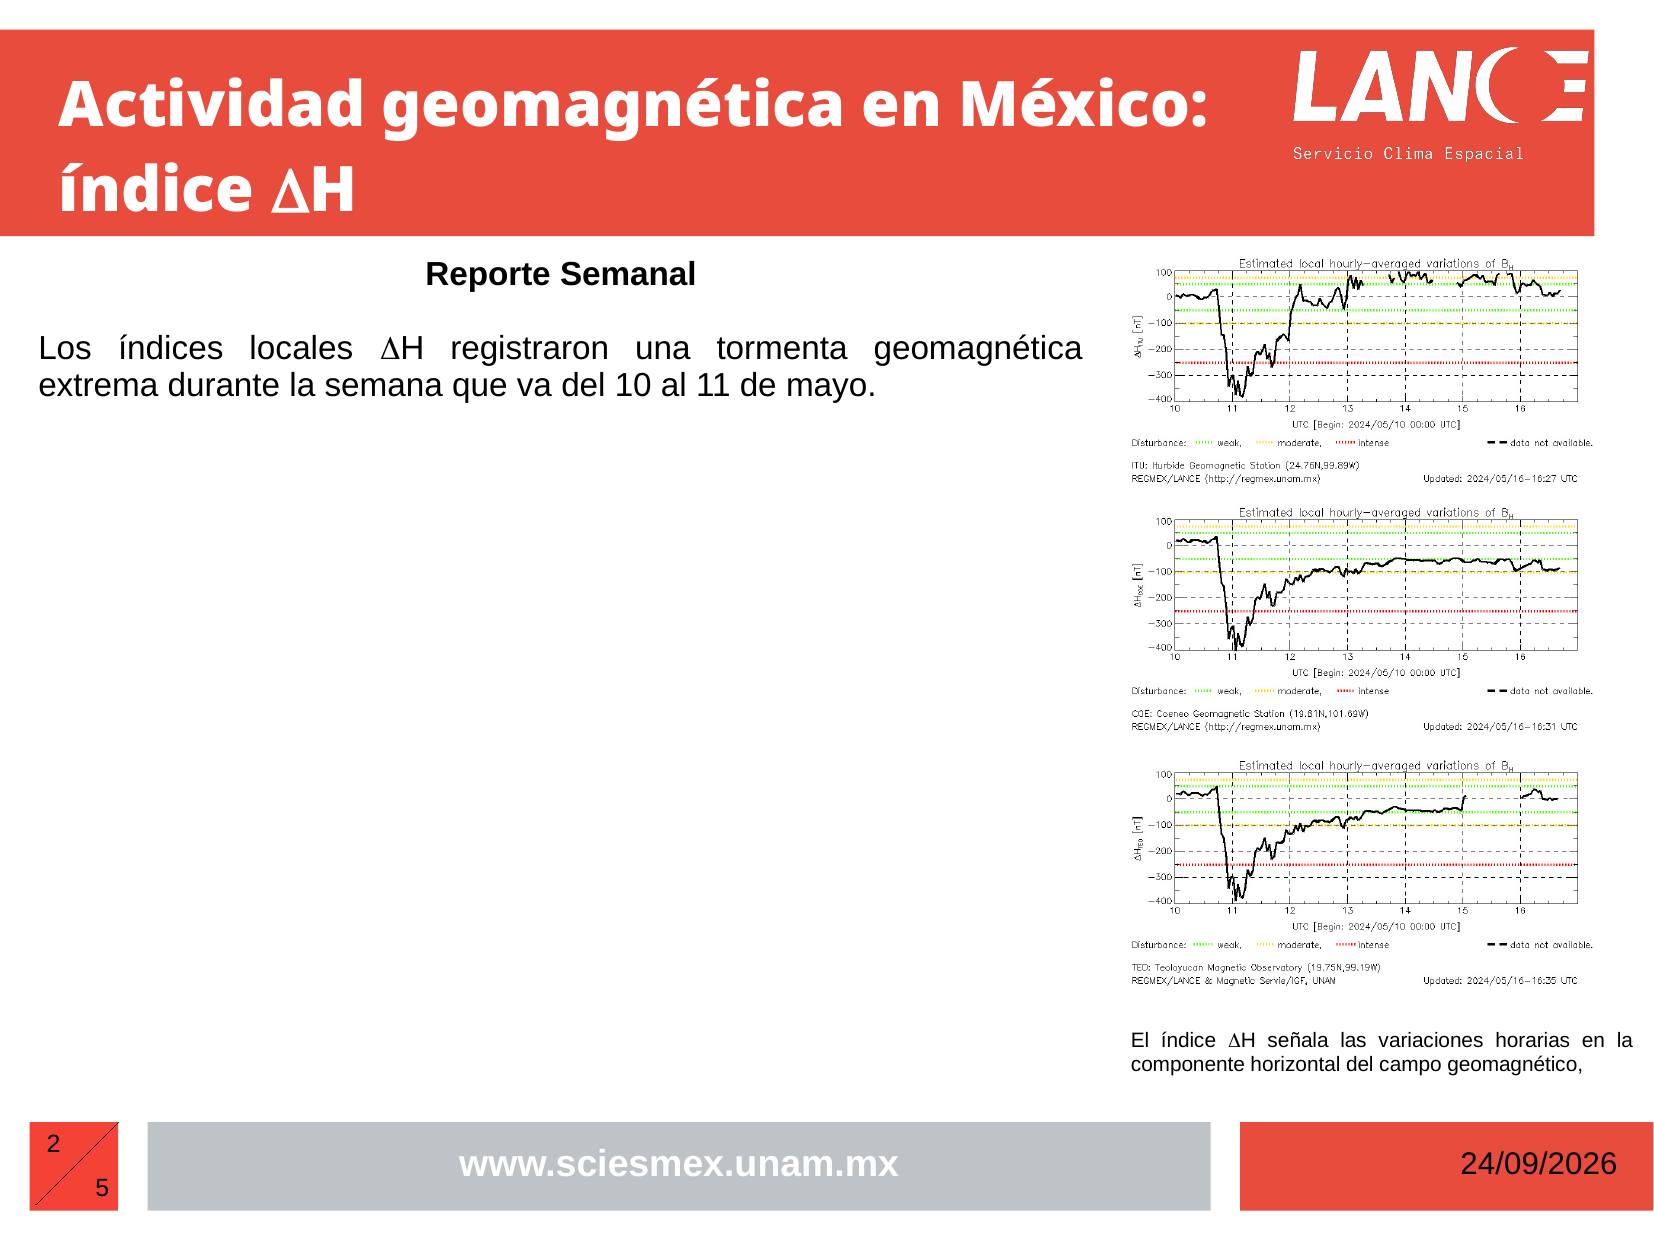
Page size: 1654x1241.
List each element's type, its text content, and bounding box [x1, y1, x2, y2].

text_box 16/05/2024 [1424, 1122, 1654, 1205]
text_box El índice DH señala las variaciones horarias en la componente horizontal del campo geomagnético, [1116, 1021, 1648, 1084]
text_box 5 [35, 1151, 125, 1209]
picture [1293, 47, 1589, 162]
text_box <número> [31, 1122, 176, 1170]
text_box Reporte Semanal Los índices locales DH registraron una tormenta geomagnética extrema durante la semana que va del 10 al 11 de mayo. [23, 248, 1099, 708]
text_box www.sciesmex.unam.mx [153, 1122, 1205, 1205]
picture [1127, 749, 1601, 987]
picture [1127, 496, 1601, 733]
title Actividad geomagnética en México: índice DH [59, 59, 1312, 207]
picture [1127, 247, 1601, 485]
